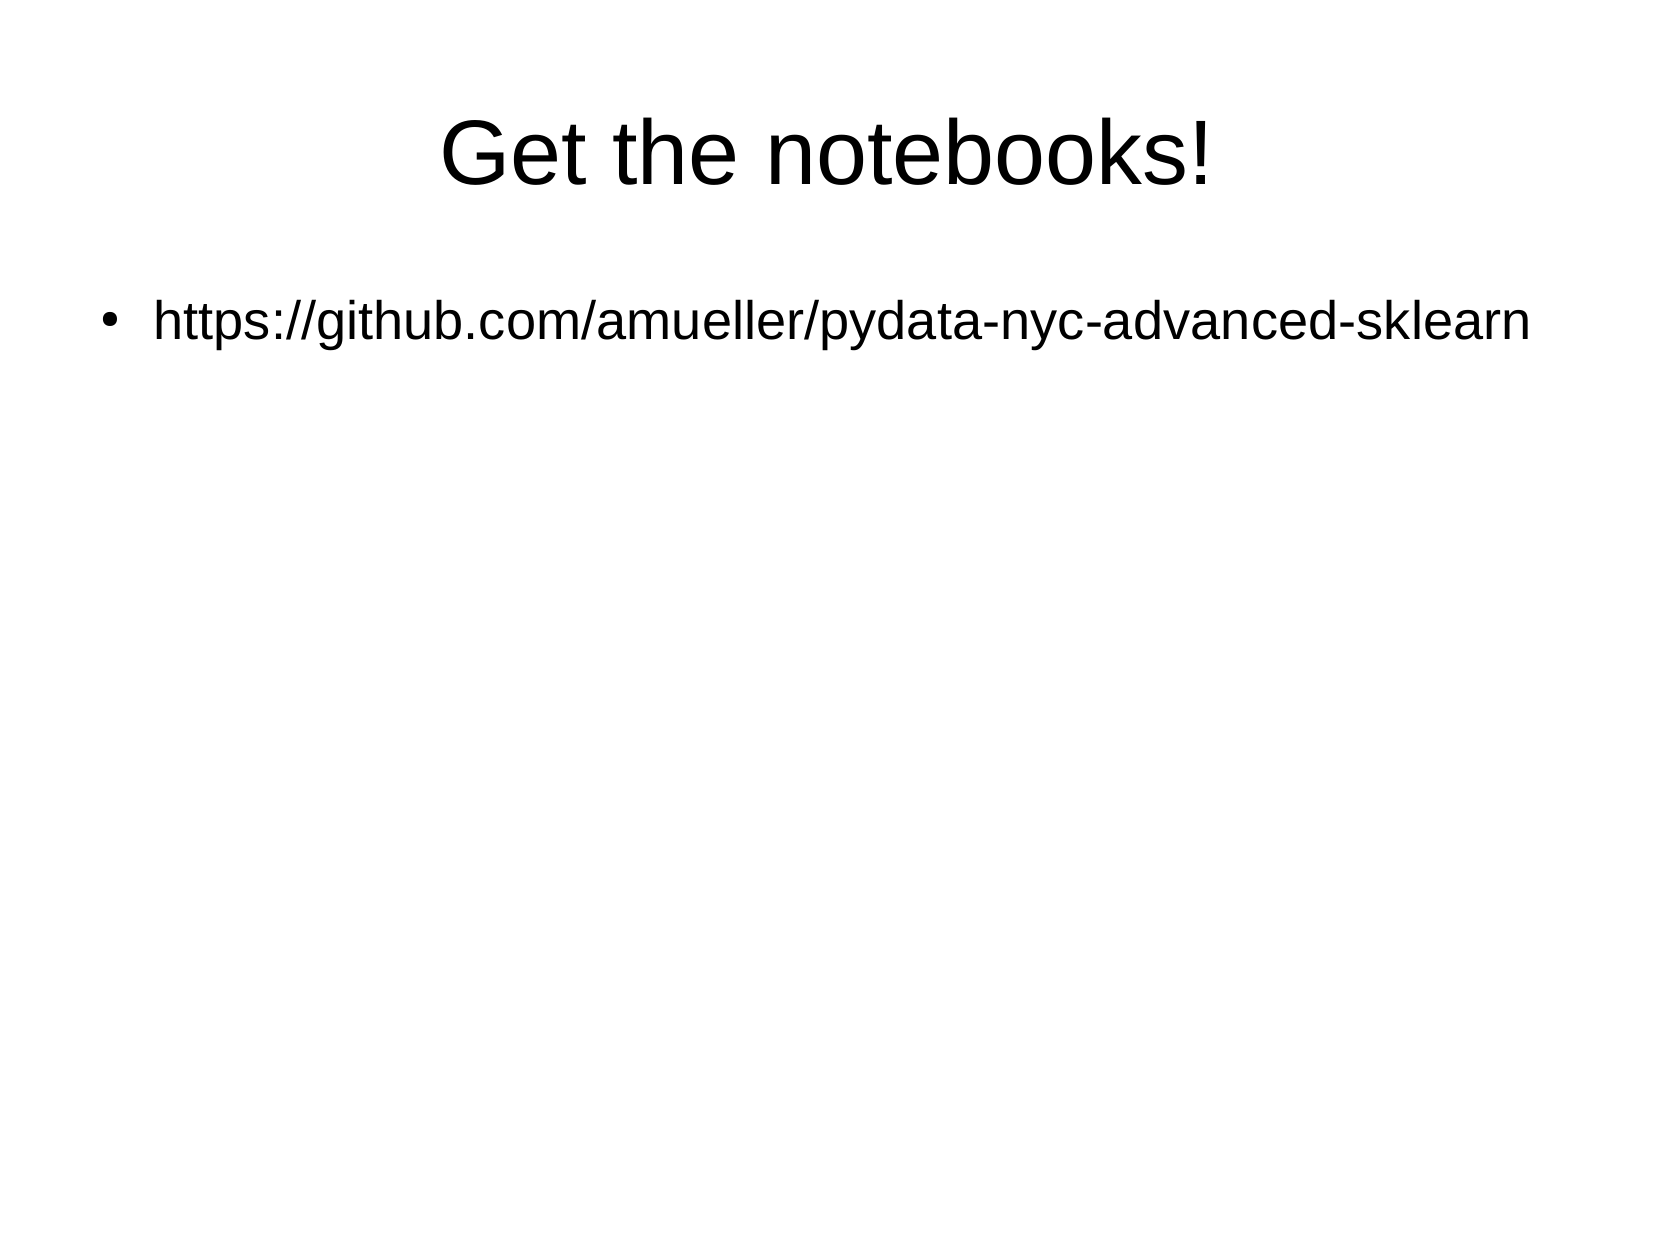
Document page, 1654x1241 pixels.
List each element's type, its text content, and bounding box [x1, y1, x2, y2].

list https://github.com/amueller/pydata-nyc-advanced-sklearn [82, 290, 1571, 1010]
title Get the notebooks! [82, 49, 1571, 257]
